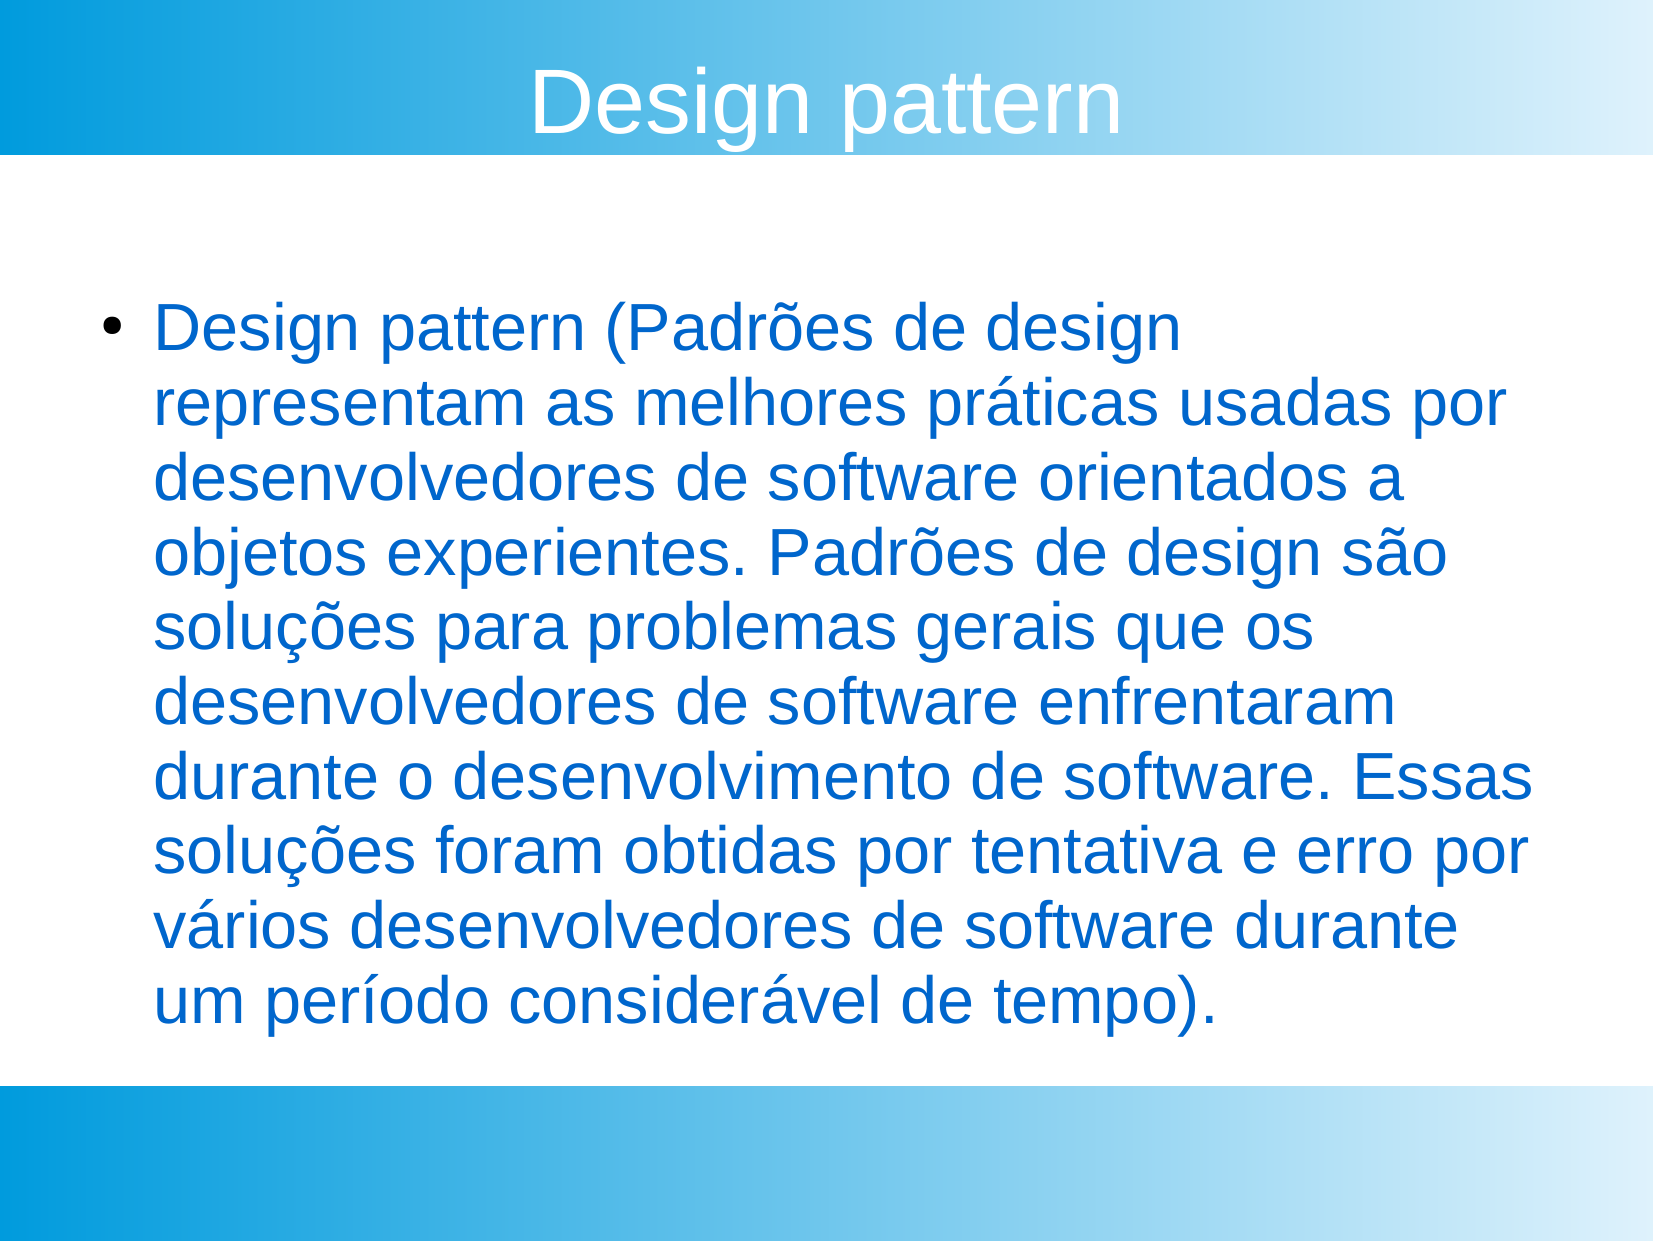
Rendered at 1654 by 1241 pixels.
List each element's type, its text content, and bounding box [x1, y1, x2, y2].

list Design pattern (Padrões de design representam as melhores práticas usadas por desenvolvedores de software orientados a objetos experientes. Padrões de design são soluções para problemas gerais que os desenvolvedores de software enfrentaram durante o desenvolvimento de software. Essas soluções foram obtidas por tentativa e erro por vários desenvolvedores de software durante um período considerável de tempo). [82, 290, 1571, 1010]
title Design pattern [82, 49, 1571, 155]
